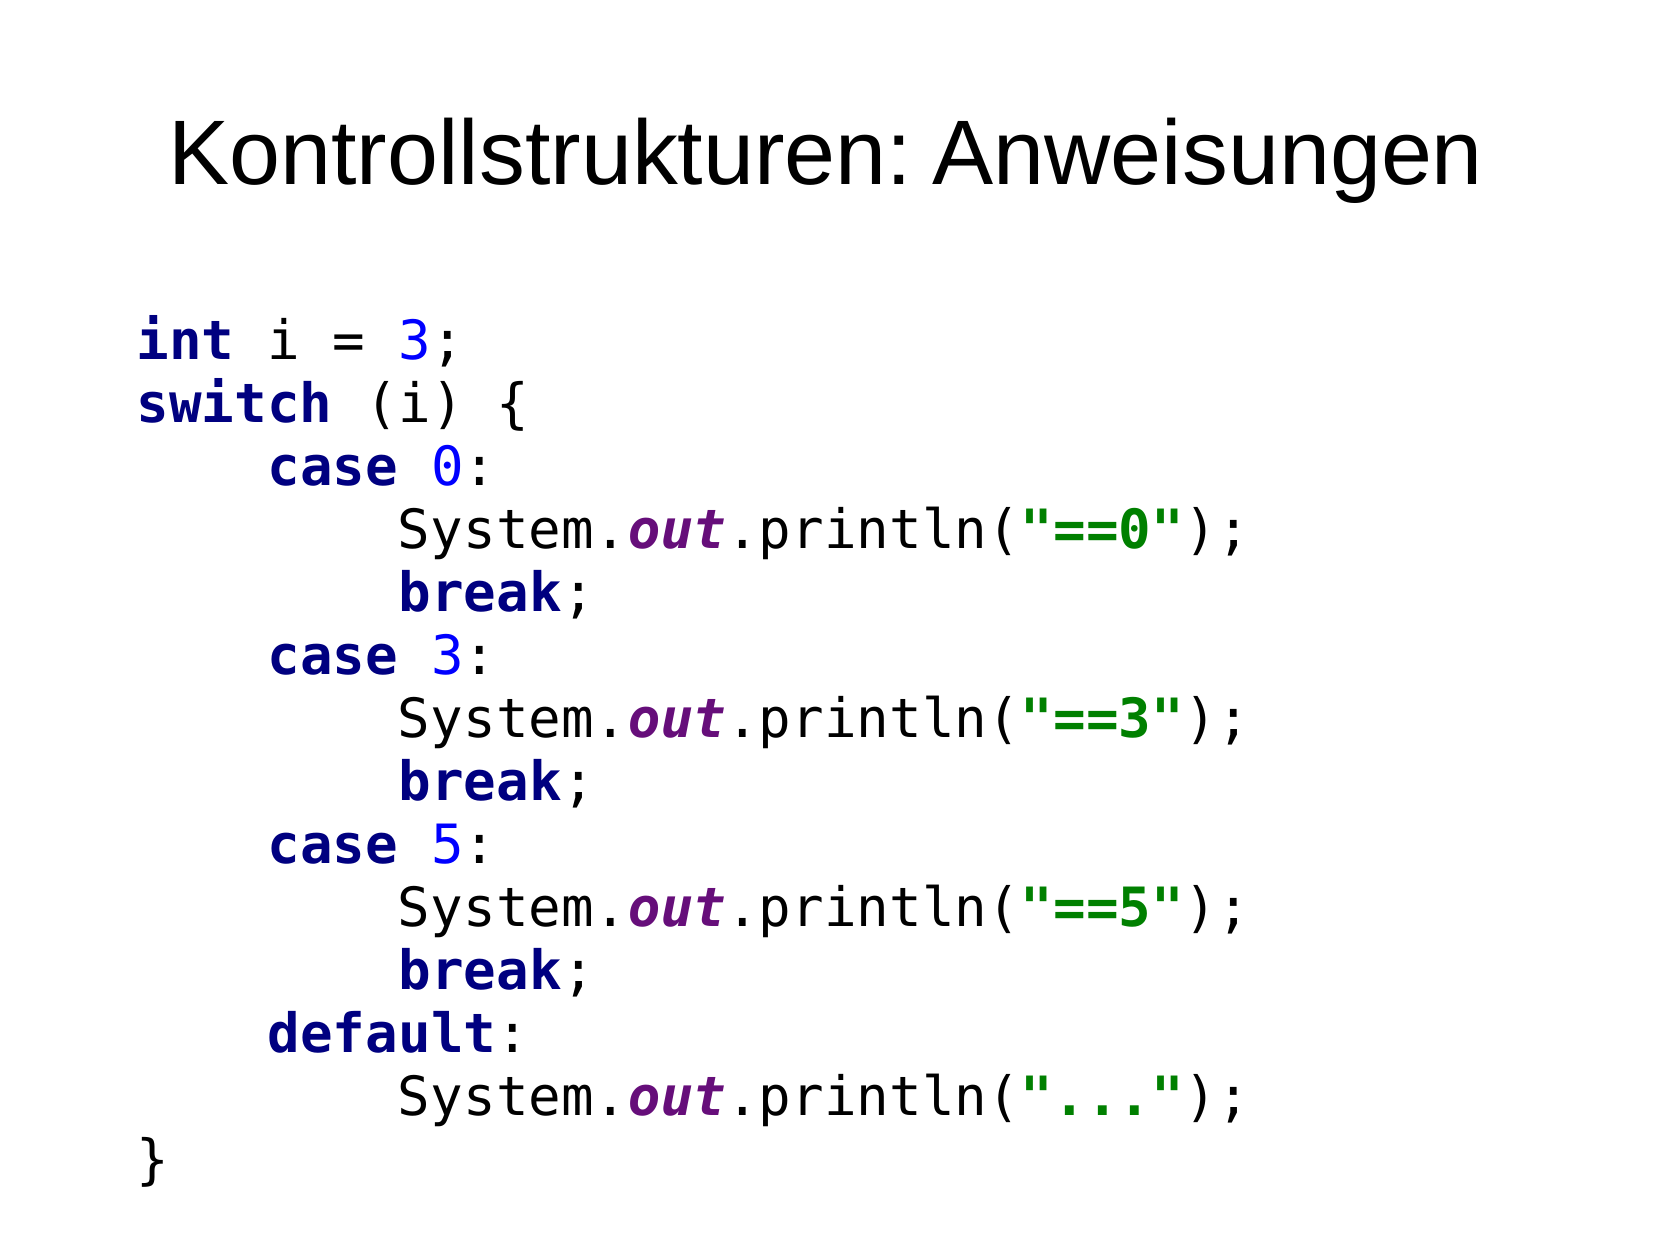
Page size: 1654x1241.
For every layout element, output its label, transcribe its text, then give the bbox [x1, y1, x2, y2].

text_box int i = 3; switch (i) { case 0: System.out.println("==0"); break; case 3: System.out.println("==3"); break; case 5: System.out.println("==5"); break; default: System.out.println("..."); } [121, 301, 1532, 1206]
title Kontrollstrukturen: Anweisungen [82, 49, 1571, 257]
